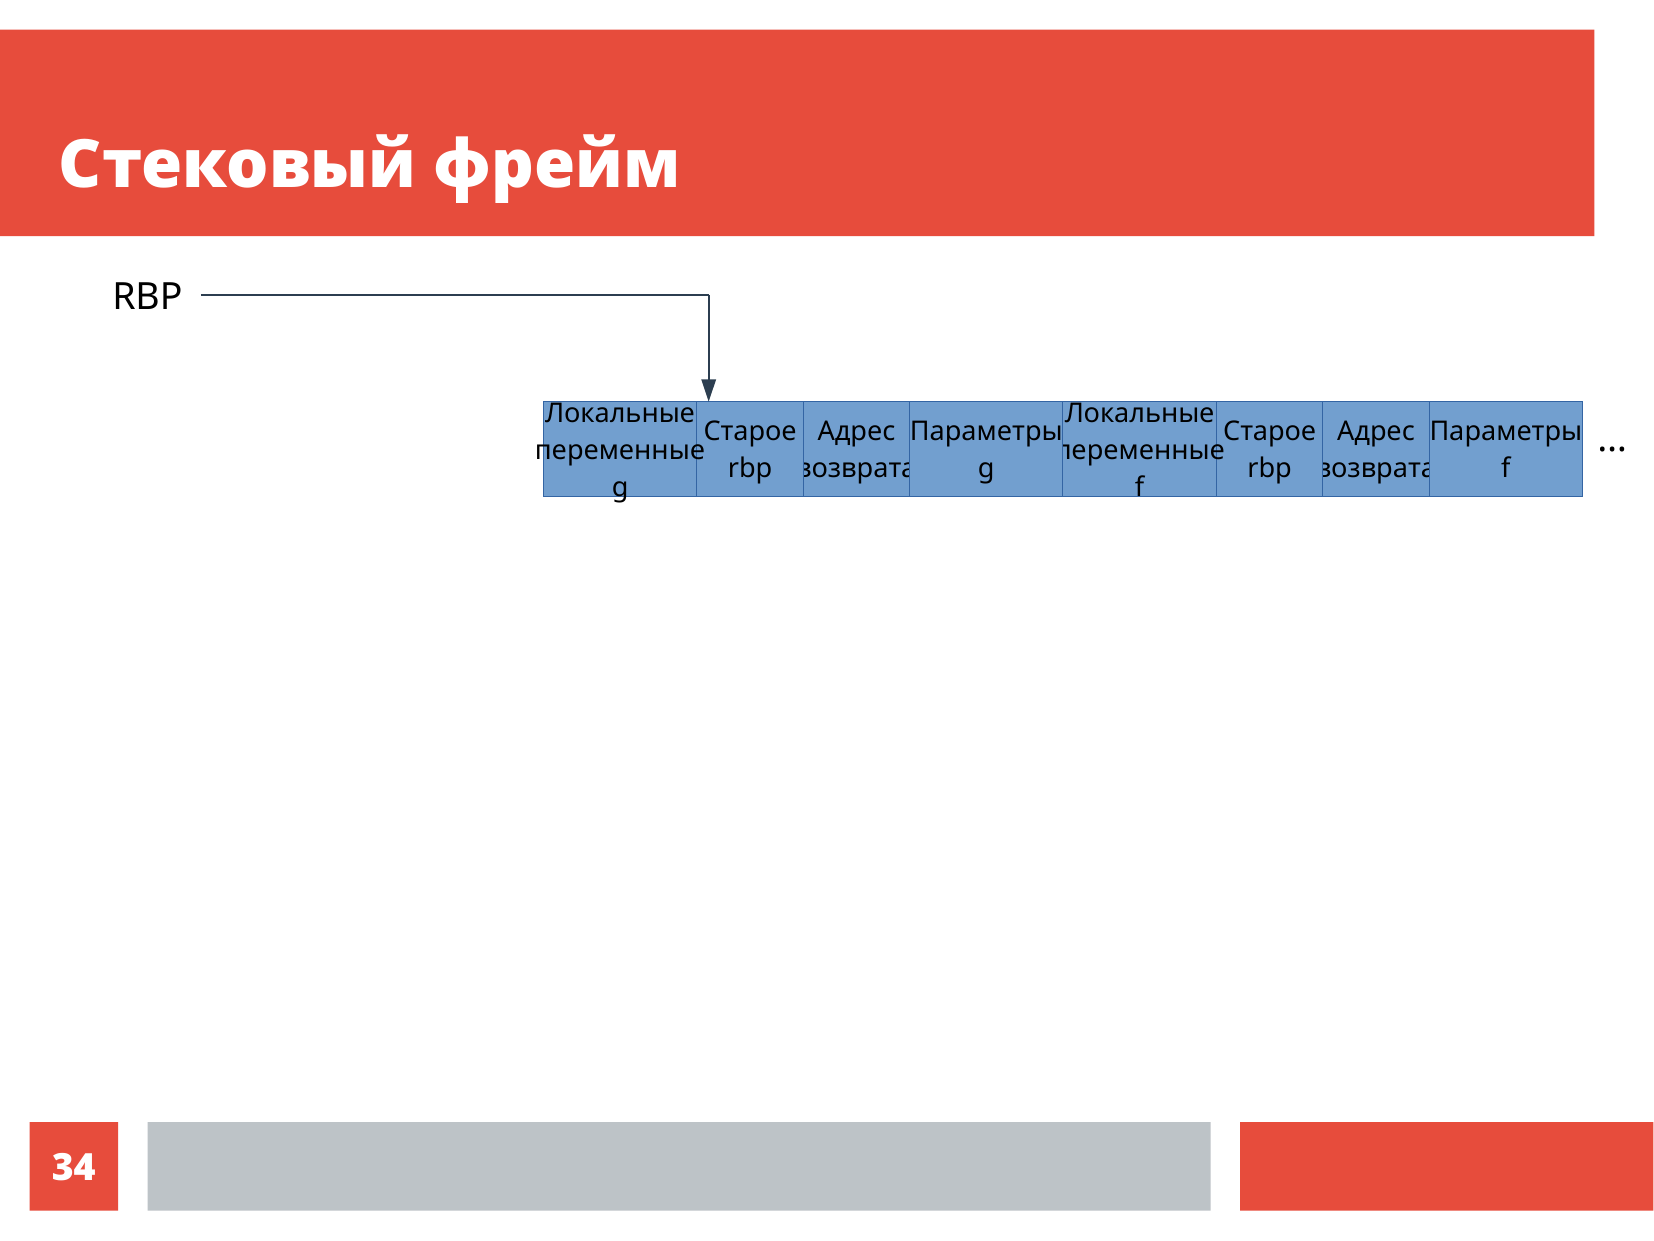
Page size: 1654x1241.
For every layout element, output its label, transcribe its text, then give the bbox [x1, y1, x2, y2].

text_box Локальные переменные g [543, 401, 697, 497]
text_box Адрес возврата [804, 401, 909, 497]
text_box Локальные переменные f [1063, 401, 1217, 497]
text_box Параметры f [1429, 401, 1583, 497]
text_box Старое rbp [697, 401, 804, 497]
text_box … [1582, 407, 1642, 467]
text_box Параметры g [909, 401, 1063, 497]
title Стековый фрейм [59, 59, 1595, 207]
text_box Старое rbp [1217, 401, 1323, 497]
text_box Адрес возврата [1323, 401, 1429, 497]
text_box RBP [94, 271, 201, 320]
